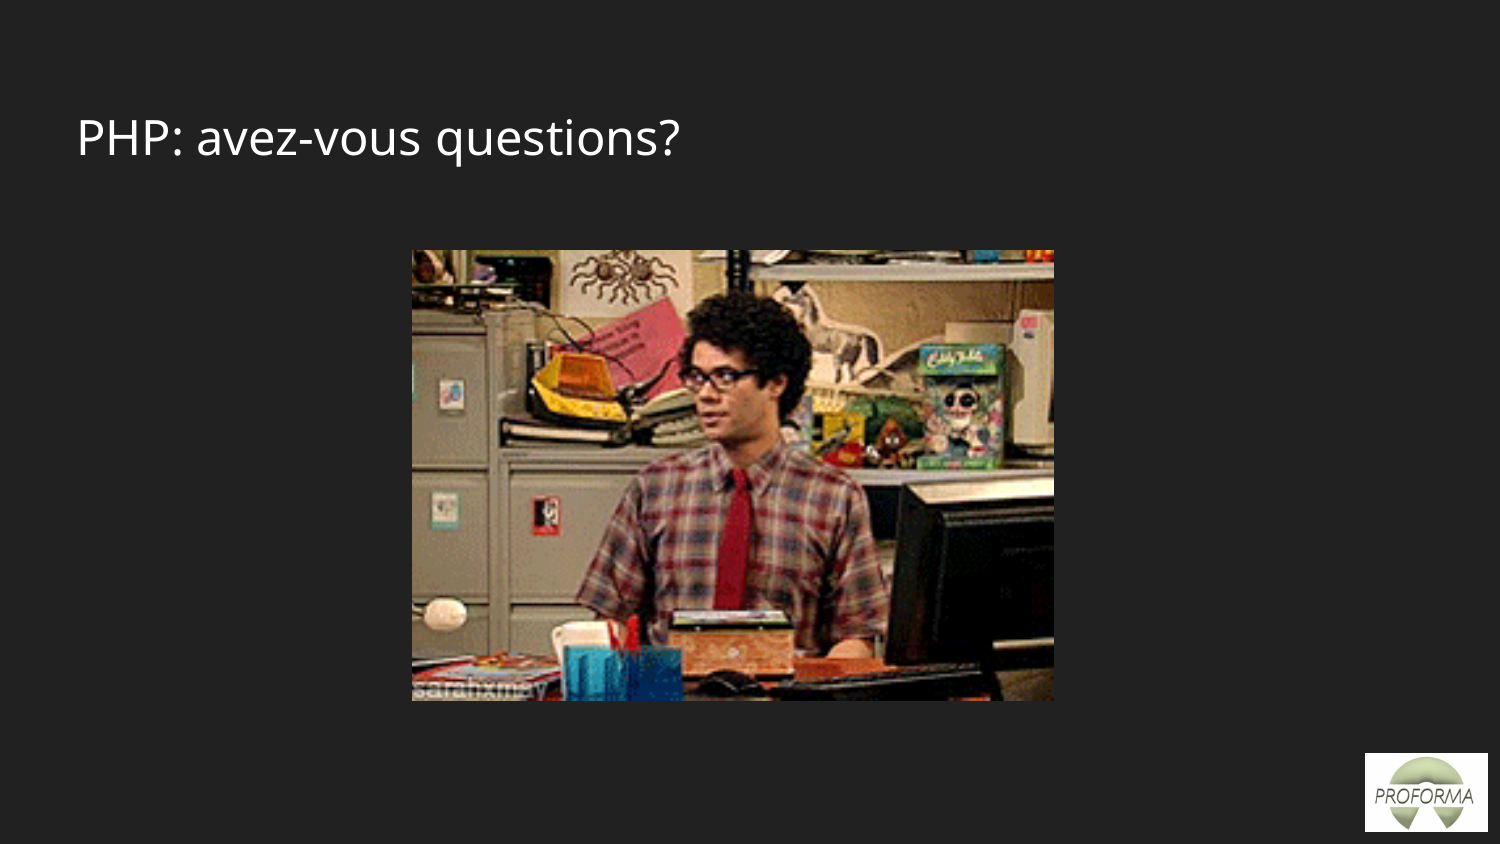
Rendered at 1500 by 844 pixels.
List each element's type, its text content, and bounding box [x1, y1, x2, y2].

title PHP: avez-vous questions? [61, 88, 1306, 185]
picture [1365, 753, 1488, 832]
picture [412, 250, 1054, 701]
